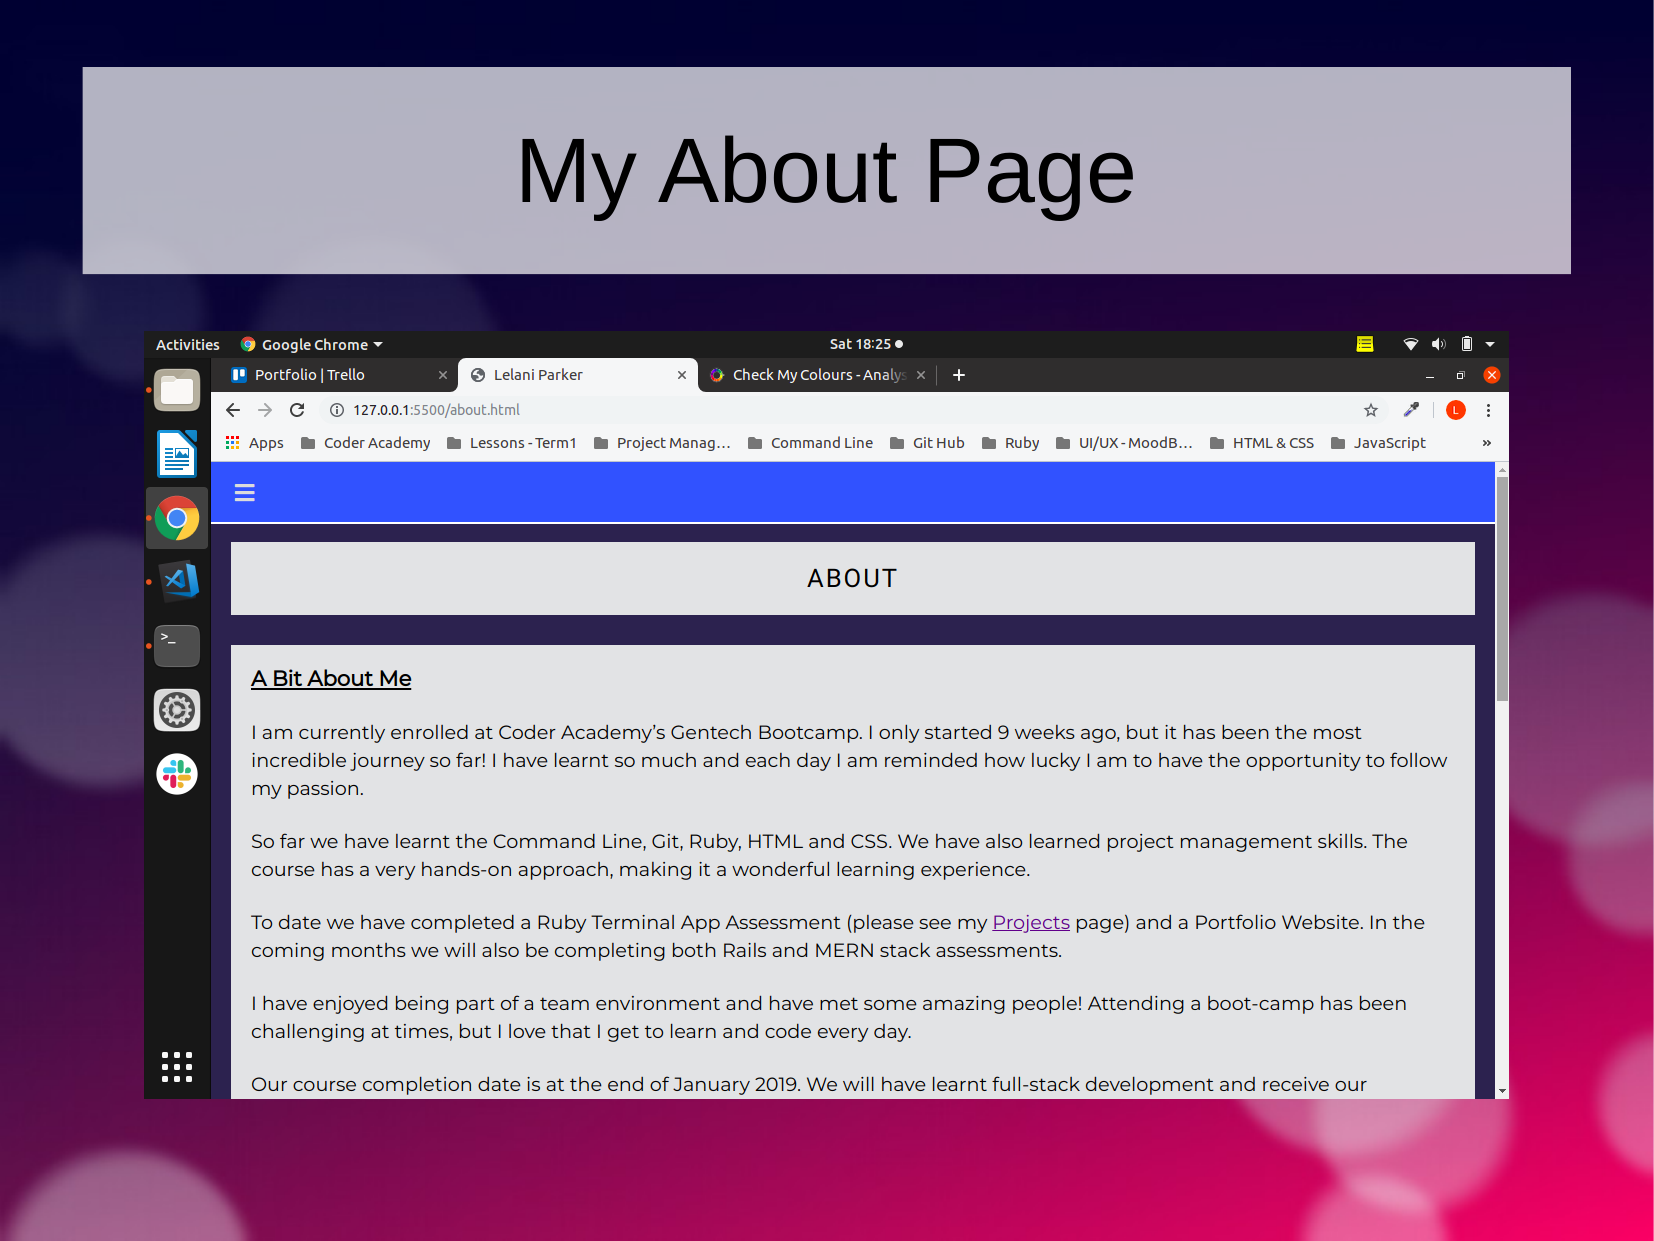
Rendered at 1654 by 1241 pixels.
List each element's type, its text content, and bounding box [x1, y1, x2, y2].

picture [0, 0, 1654, 1241]
title My About Page [82, 67, 1571, 275]
